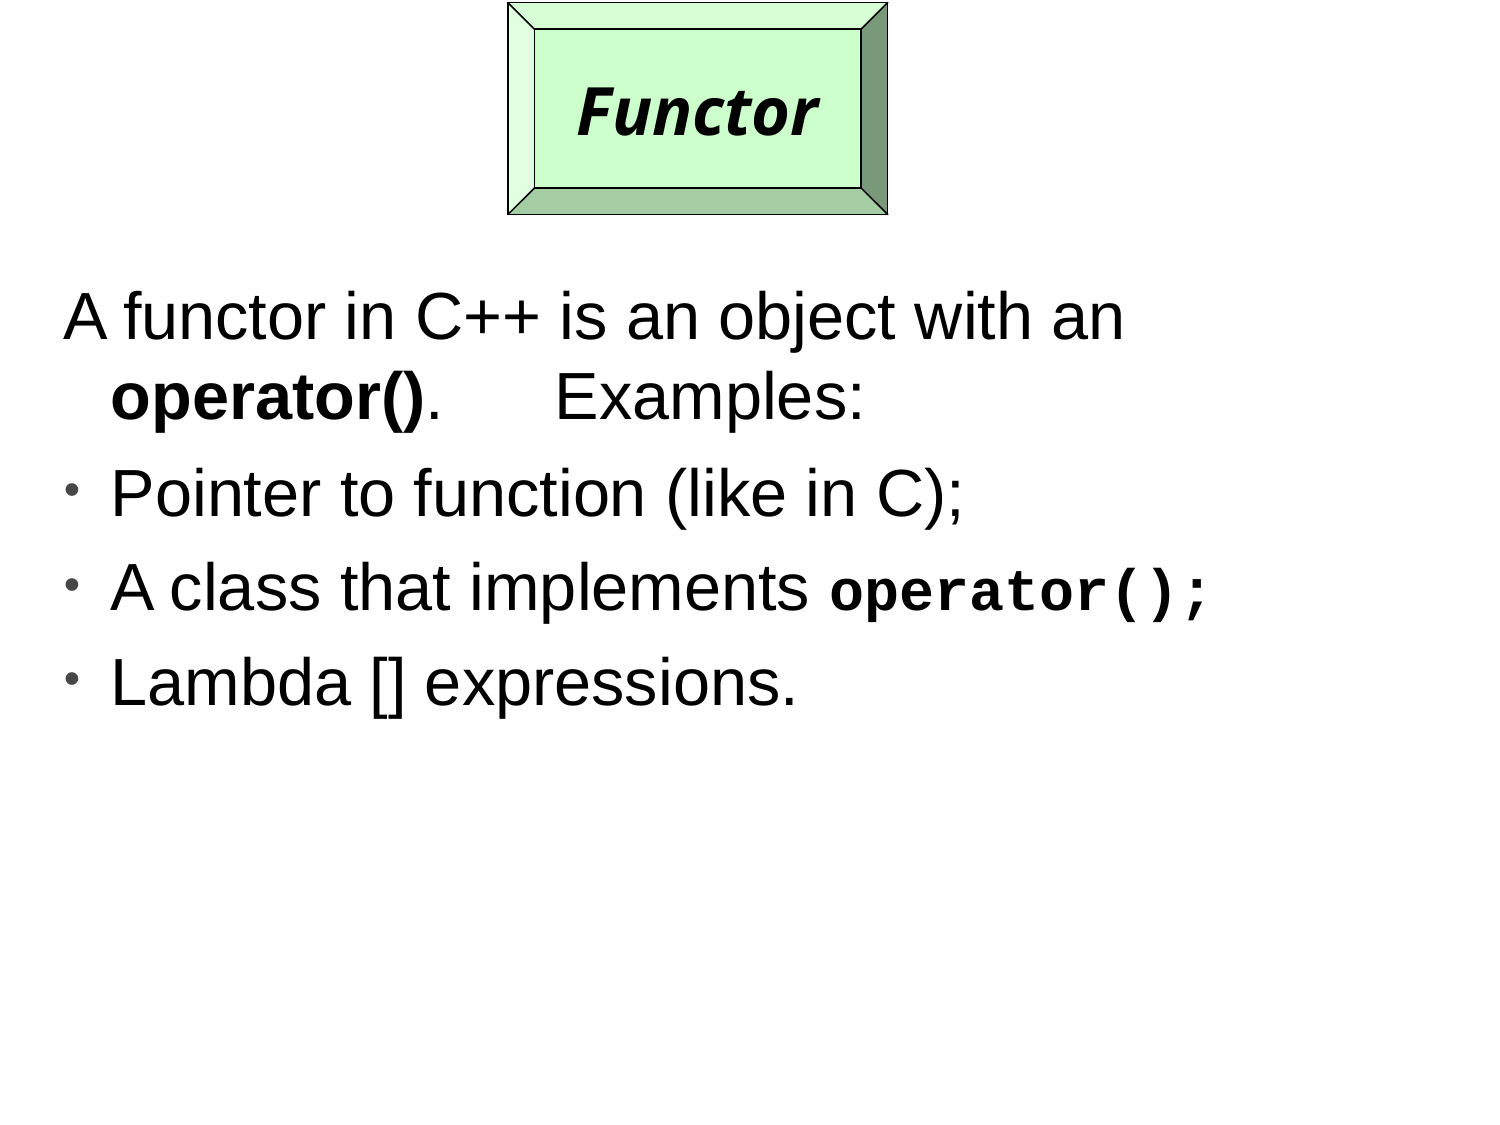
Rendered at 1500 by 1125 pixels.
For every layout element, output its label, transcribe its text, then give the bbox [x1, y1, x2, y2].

picture [507, 1, 894, 220]
list A functor in C++ is an object with an operator(). Examples: Pointer to function (like in C); A class that implements operator(); Lambda [] expressions. [49, 265, 1357, 936]
text_box Functor [547, 35, 849, 183]
